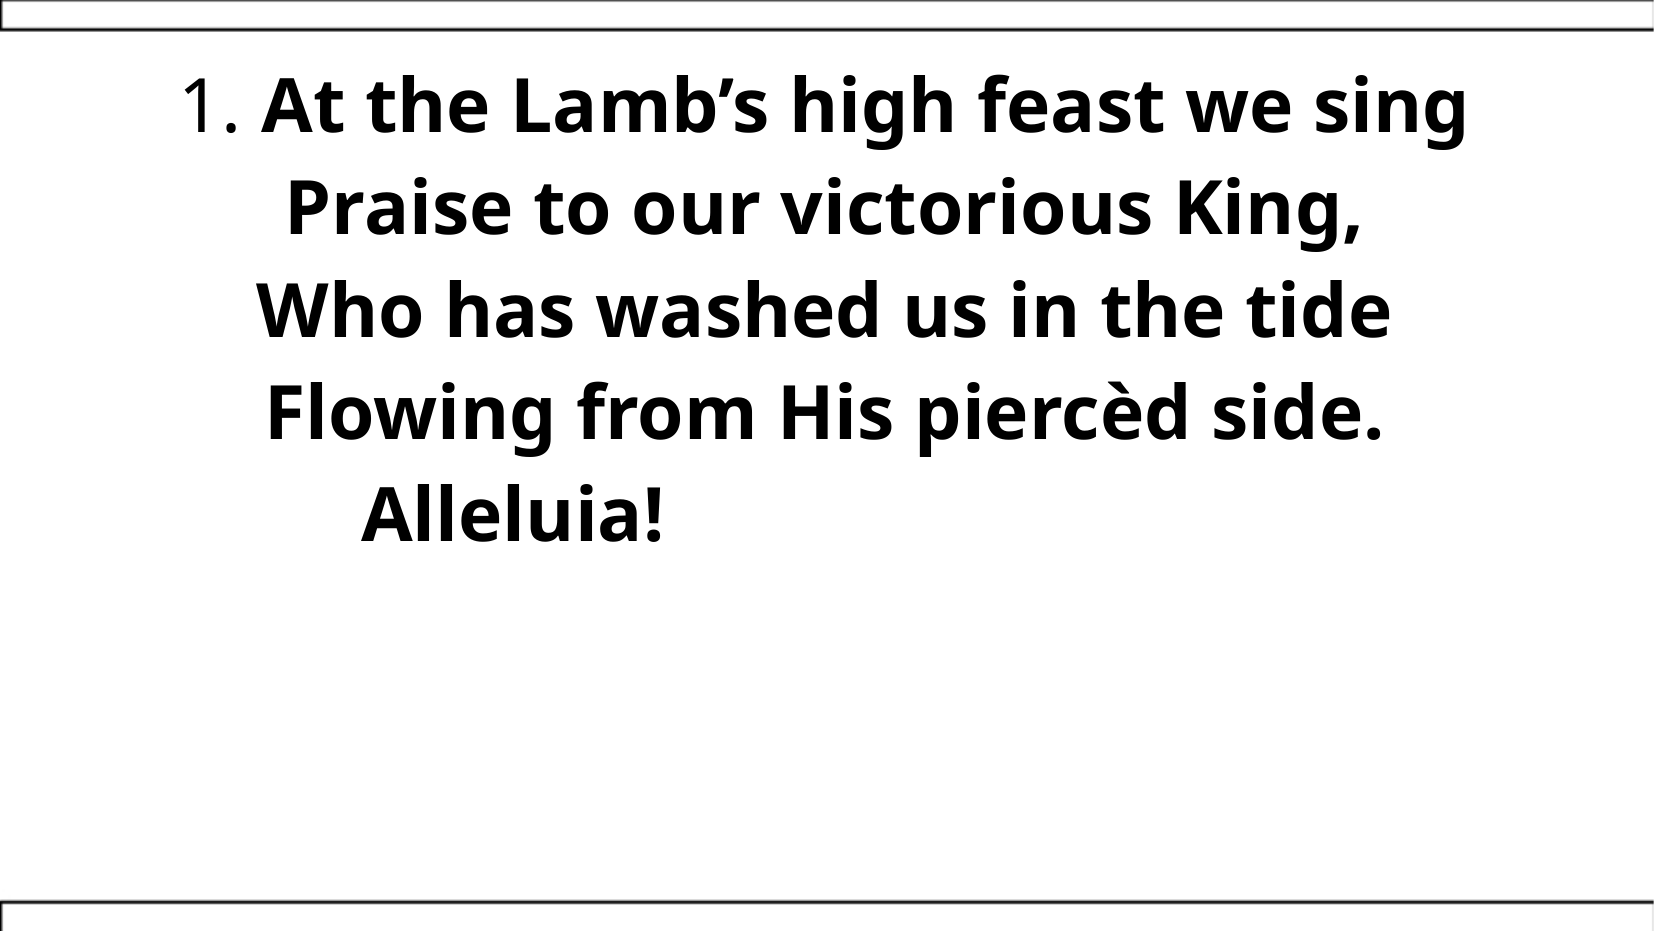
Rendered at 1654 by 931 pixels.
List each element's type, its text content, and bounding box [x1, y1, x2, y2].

text_box 1. At the Lamb’s high feast we sing Praise to our victorious King, Who has washed us in the tide Flowing from His piercèd side. Alleluia! [75, 44, 1576, 559]
picture [0, 0, 1654, 931]
